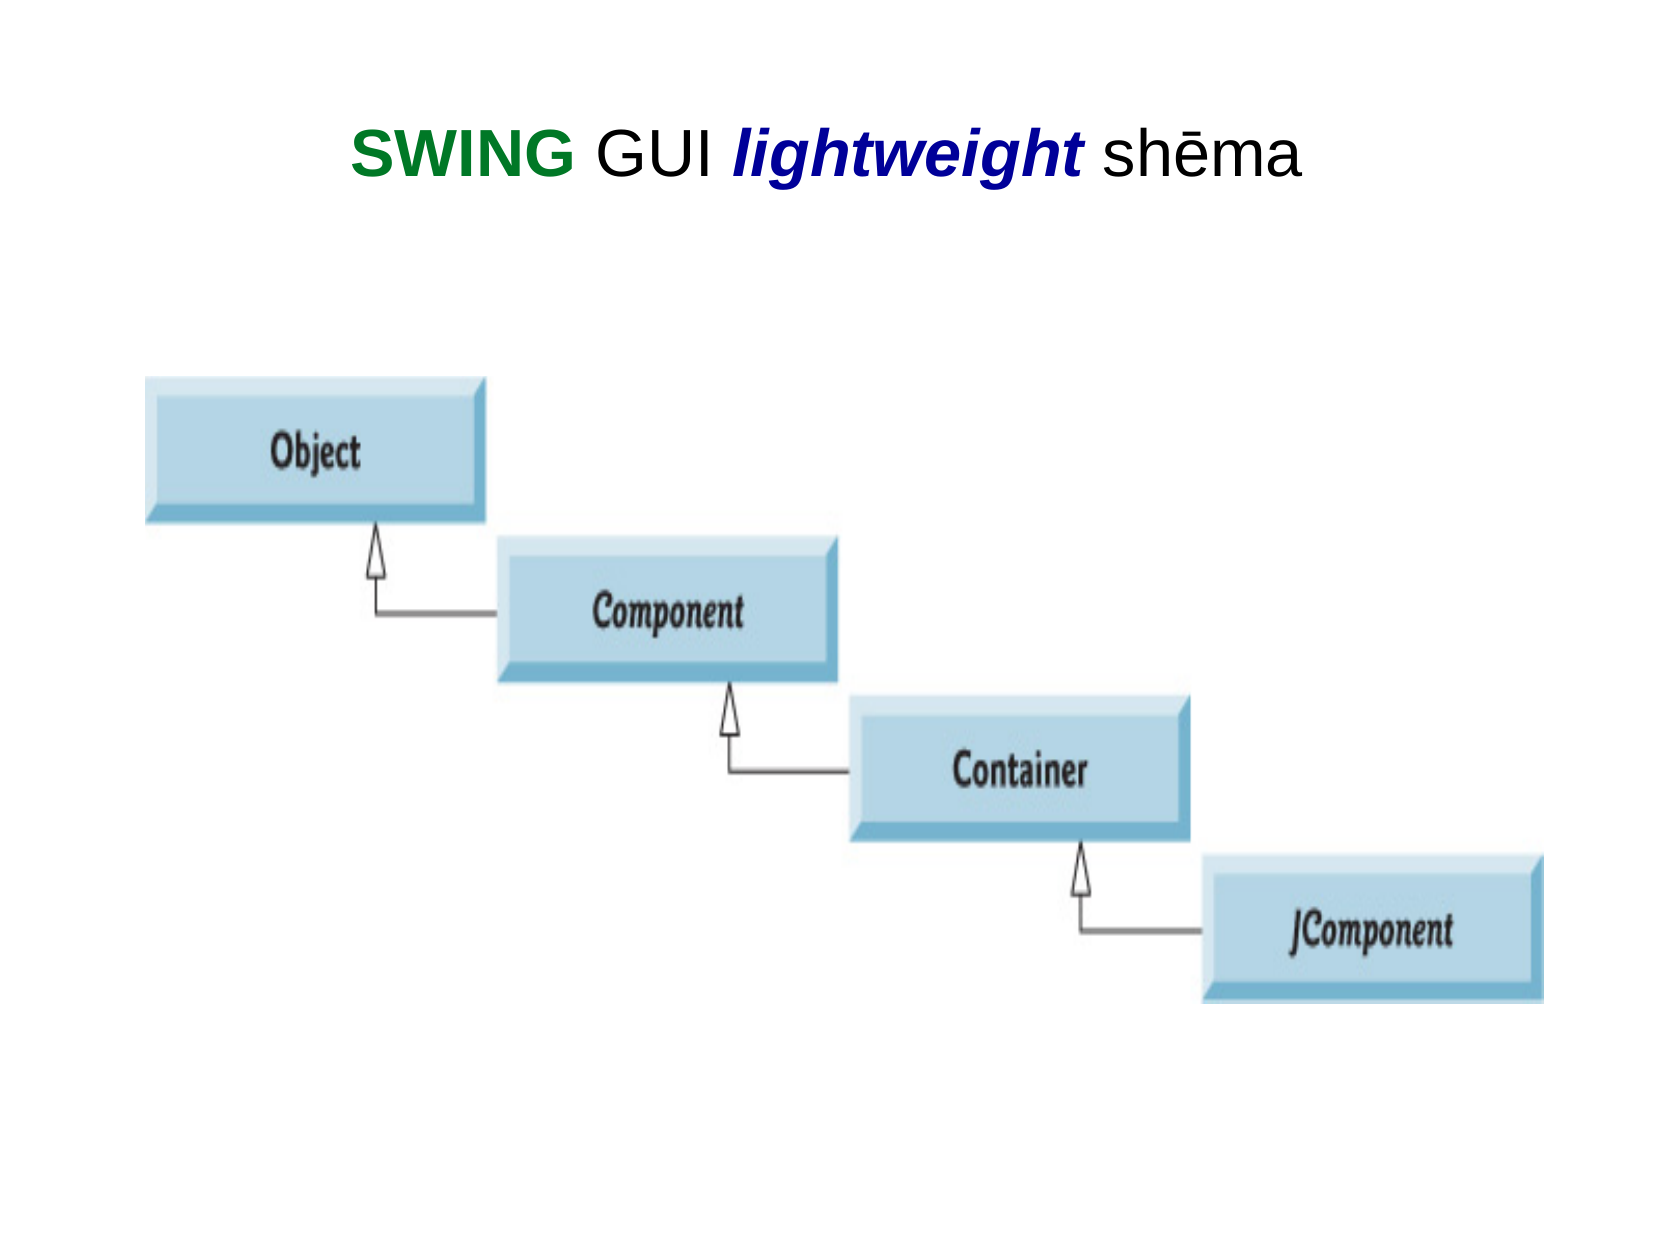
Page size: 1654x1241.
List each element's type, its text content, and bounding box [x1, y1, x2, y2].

picture [145, 376, 1544, 1004]
title SWING GUI lightweight shēma [82, 49, 1571, 257]
